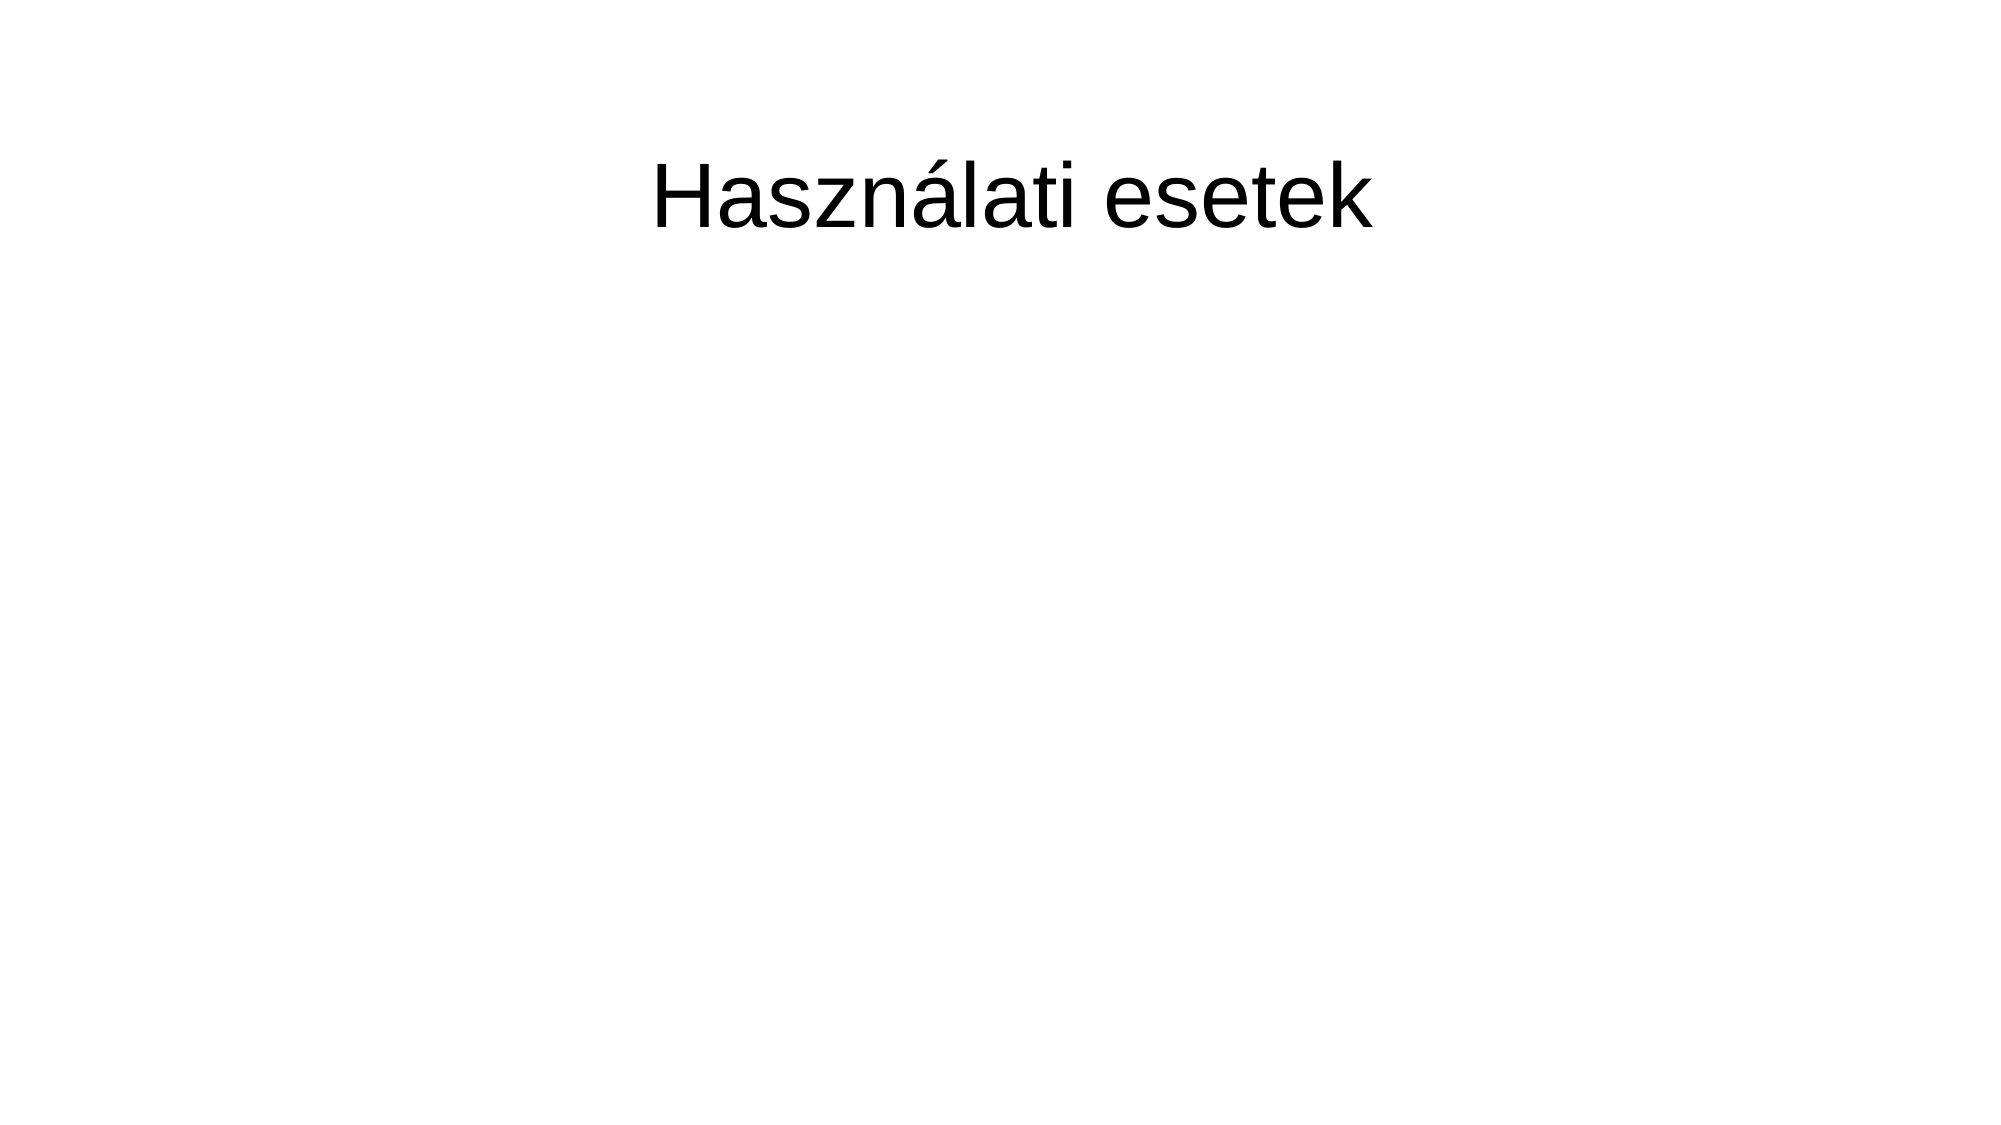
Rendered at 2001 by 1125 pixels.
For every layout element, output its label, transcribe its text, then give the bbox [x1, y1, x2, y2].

title Használati esetek [262, 0, 1763, 392]
